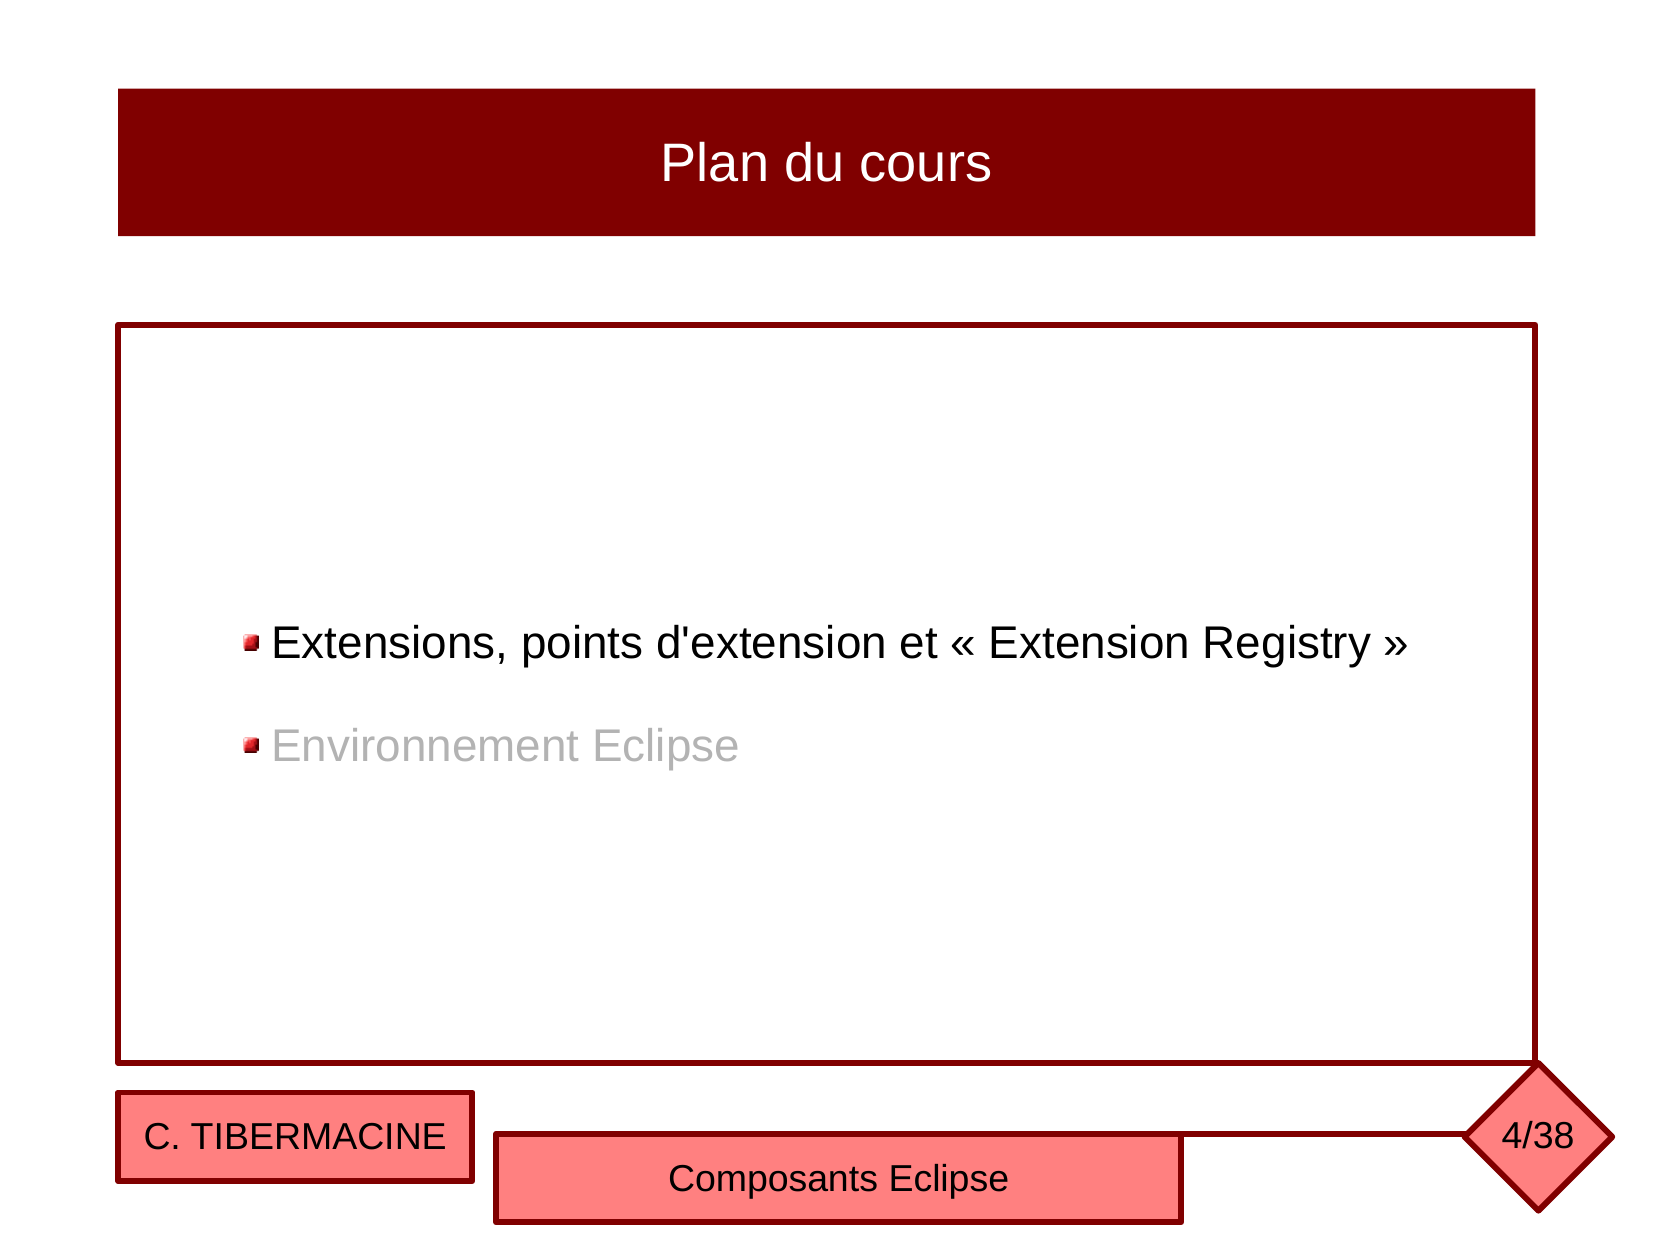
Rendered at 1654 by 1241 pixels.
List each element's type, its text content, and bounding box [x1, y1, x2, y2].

text_box [1464, 1115, 1486, 1159]
text_box C. TIBERMACINE [118, 1092, 473, 1182]
text_box <numéro>/38 [1486, 1107, 1654, 1164]
text_box Composants Eclipse [496, 1133, 1182, 1223]
picture [243, 737, 259, 753]
text_box [1491, 1164, 1586, 1211]
text_box Plan du cours [118, 88, 1536, 237]
text_box [1494, 1062, 1583, 1107]
text_box Extensions, points d'extension et « Extension Registry » Environnement Eclipse [118, 324, 1536, 1063]
picture [243, 634, 259, 651]
